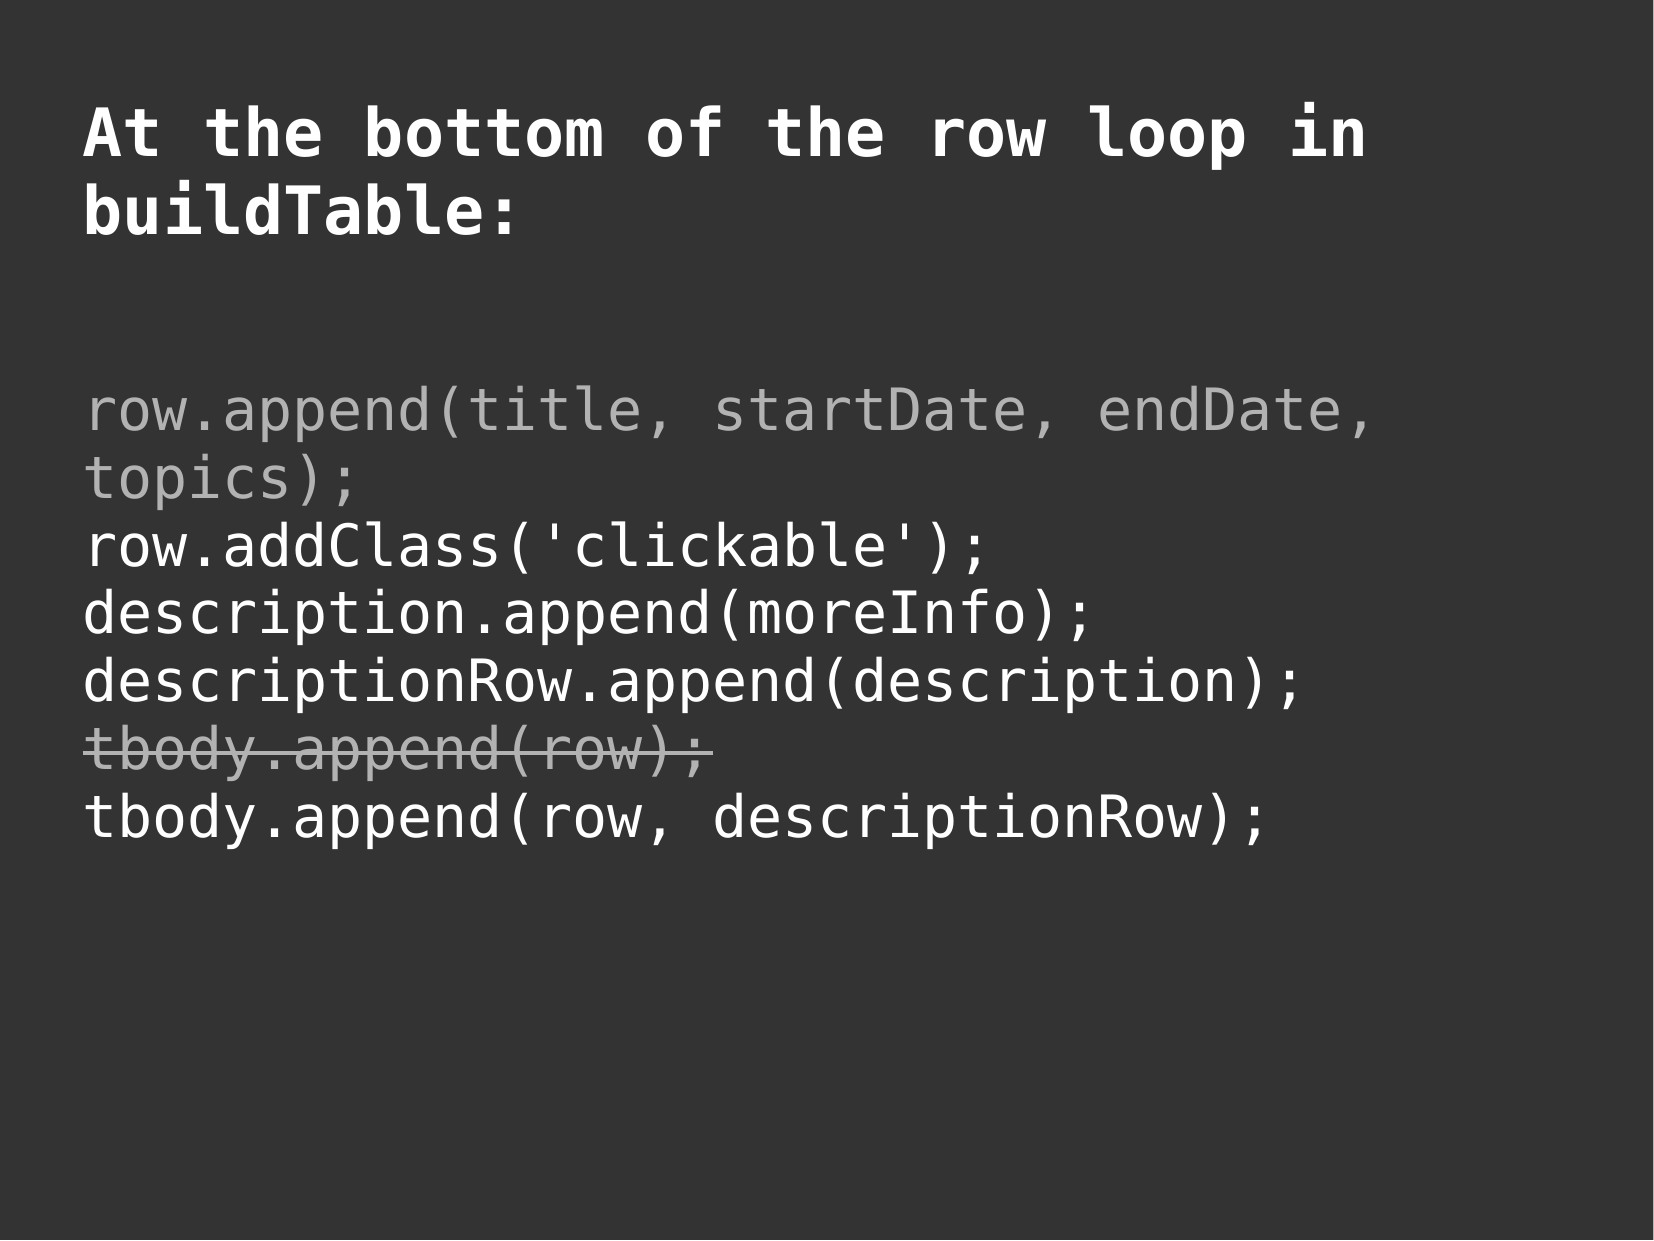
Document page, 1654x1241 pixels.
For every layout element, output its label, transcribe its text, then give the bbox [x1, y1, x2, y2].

list At the bottom of the row loop in buildTable: row.append(title, startDate, endDate, topics); row.addClass('clickable'); description.append(moreInfo); descriptionRow.append(description); tbody.append(row); tbody.append(row, descriptionRow); [82, 94, 1630, 1182]
